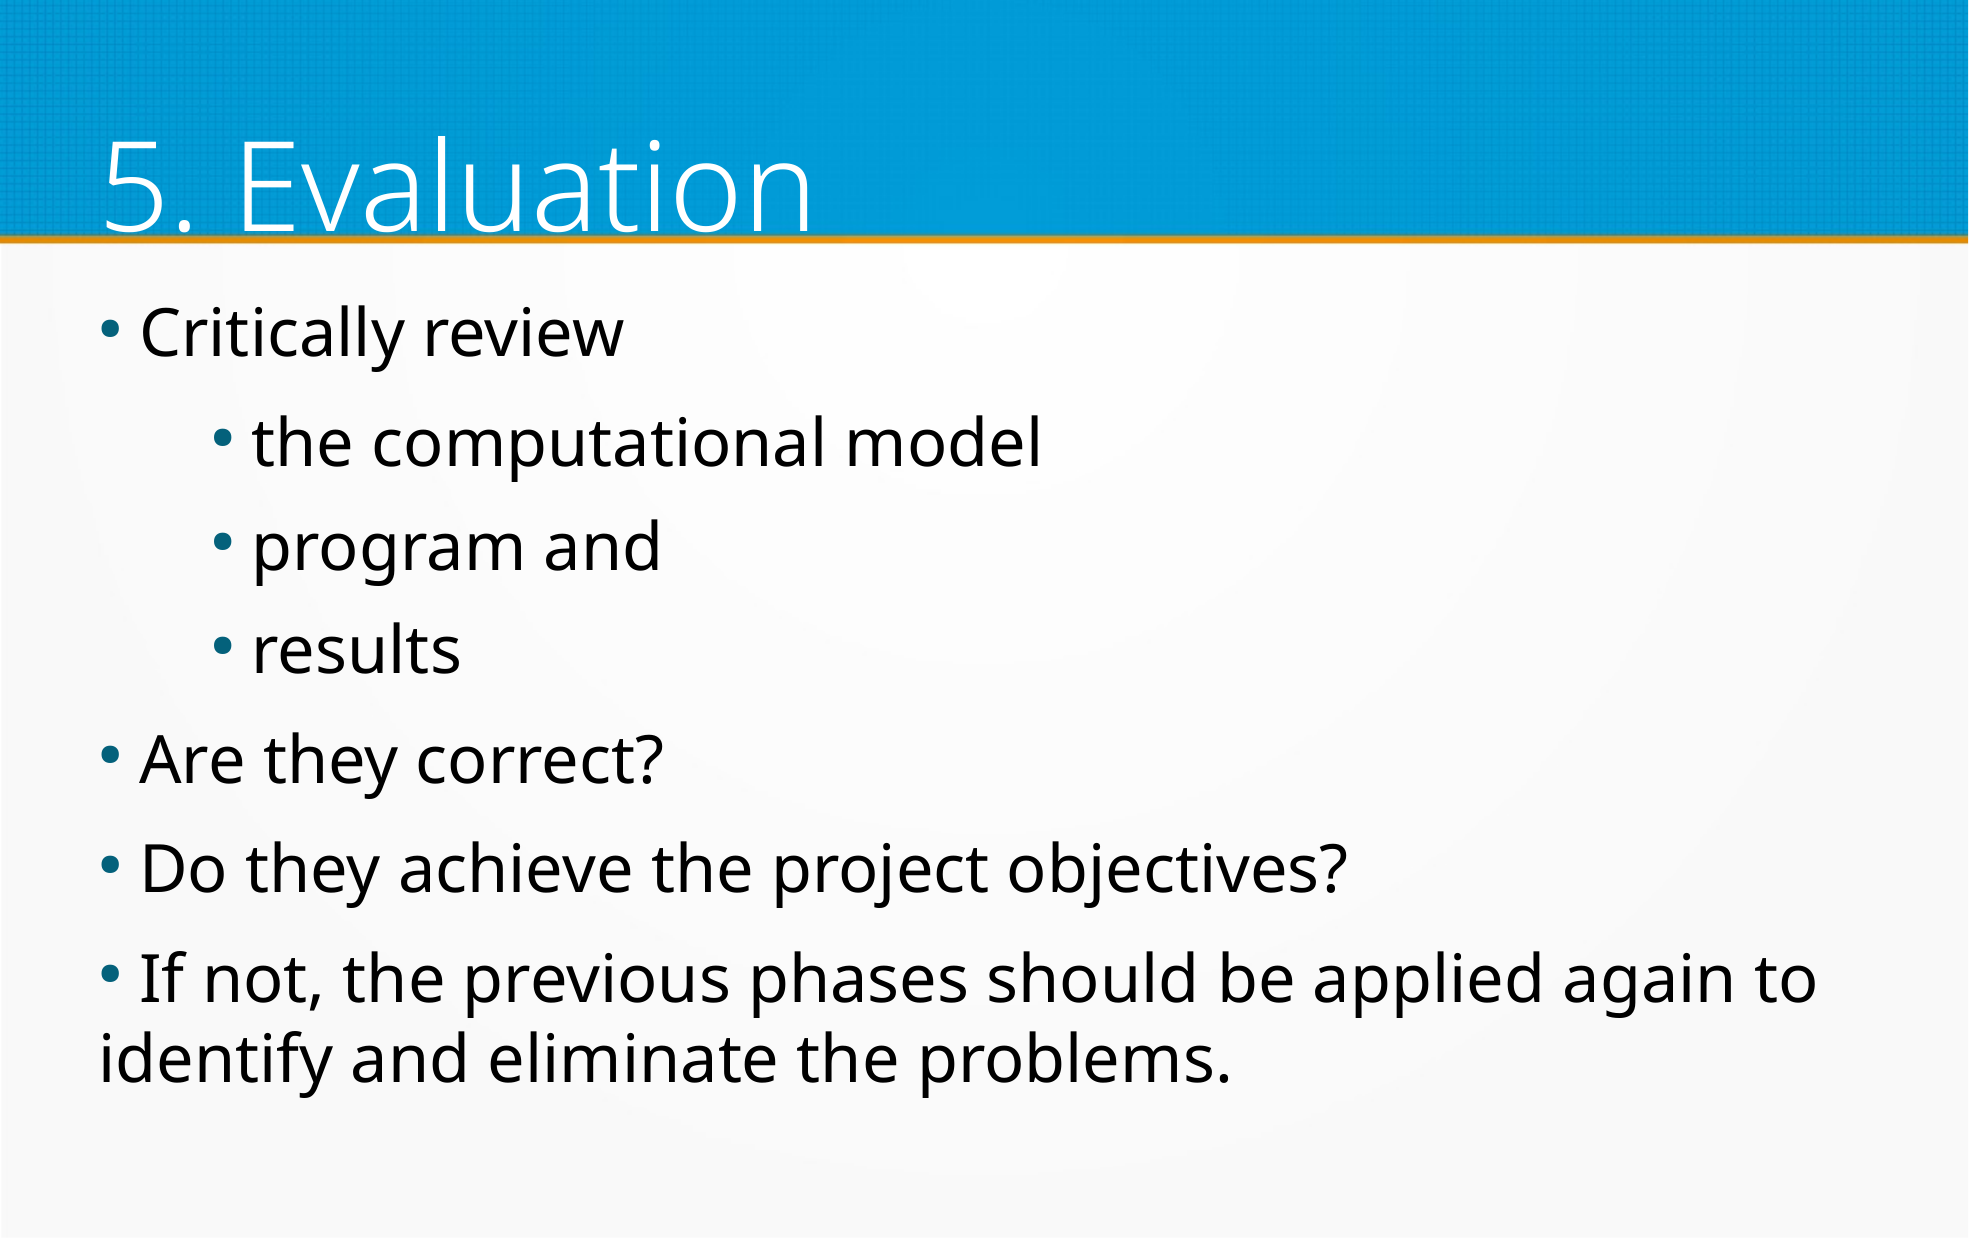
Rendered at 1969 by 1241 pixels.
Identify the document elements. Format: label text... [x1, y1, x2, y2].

picture [0, 233, 1969, 1241]
list Critically review the computational model program and results Are they correct? Do they achieve the project objectives? If not, the previous phases should be applied again to identify and eliminate the problems. [98, 290, 1870, 1156]
title 5. Evaluation [98, 49, 1870, 257]
